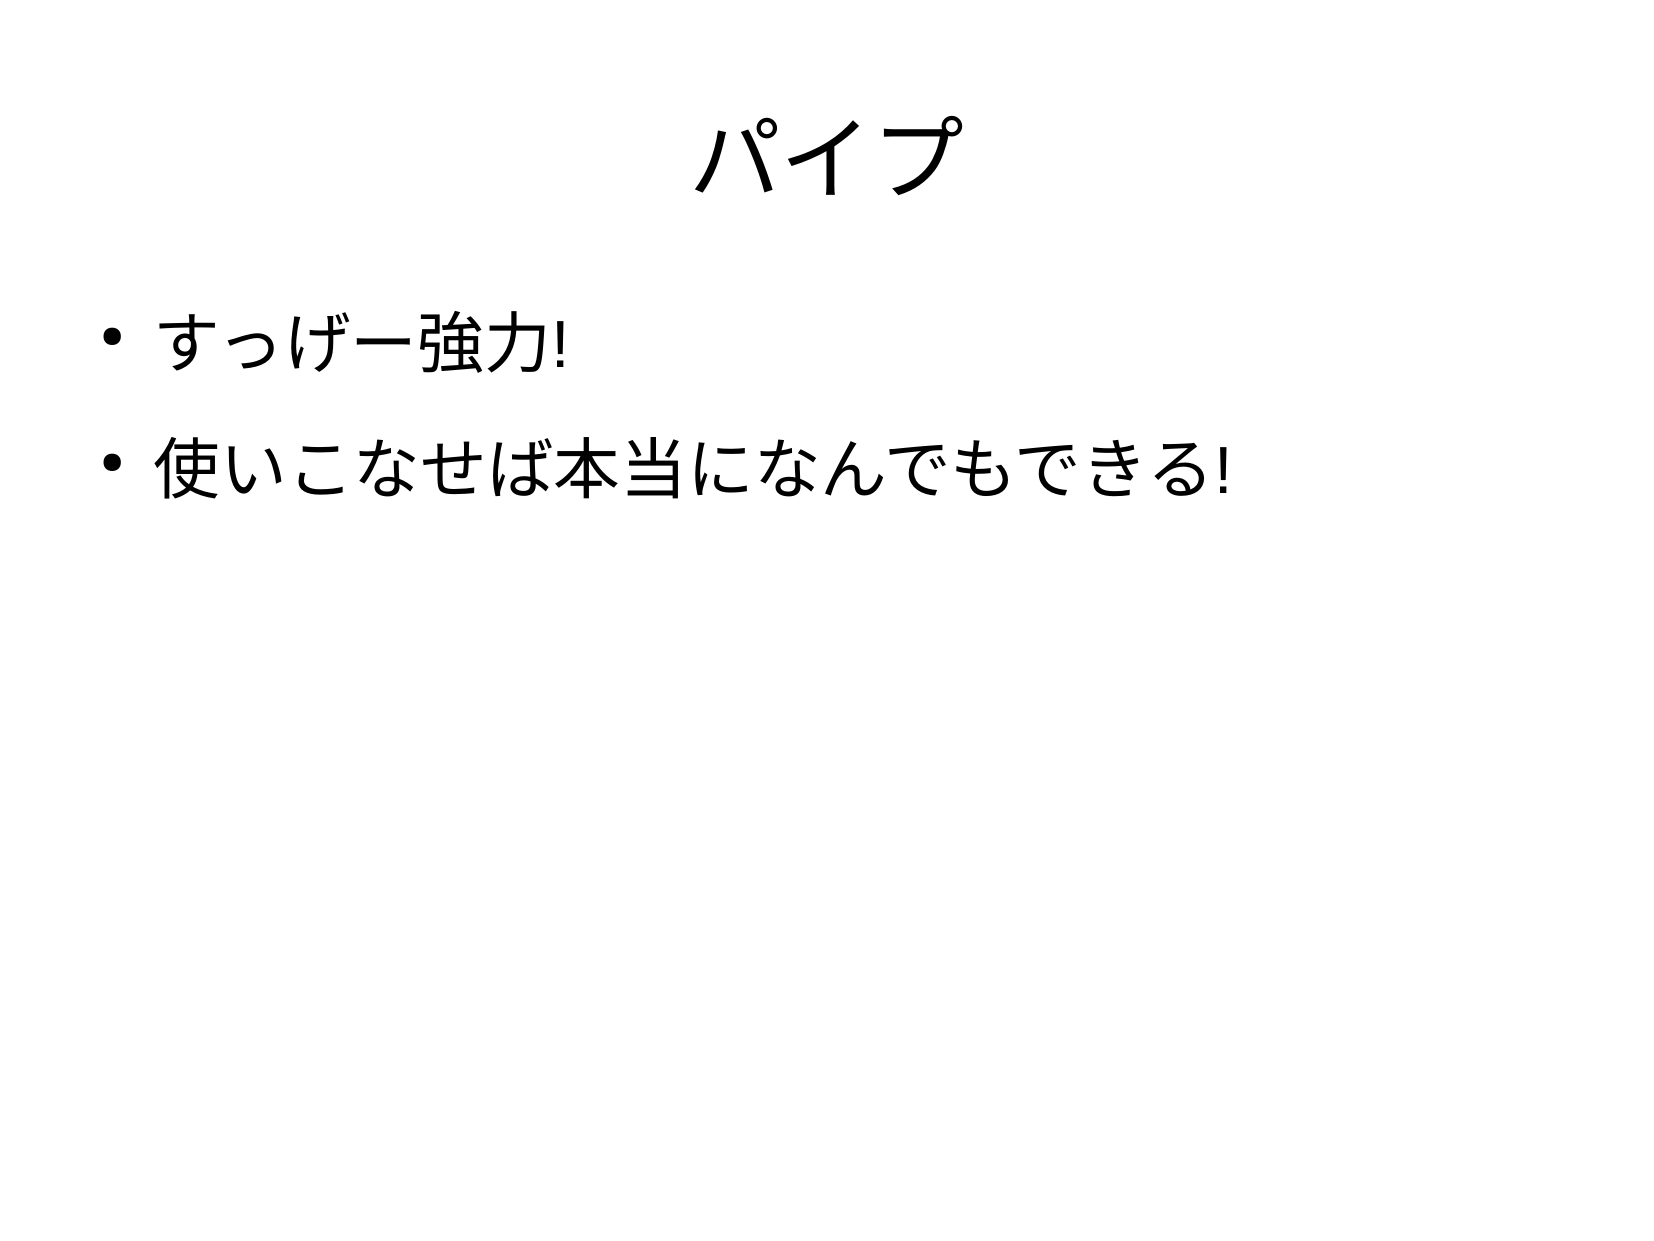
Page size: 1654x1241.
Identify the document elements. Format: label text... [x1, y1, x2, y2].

title パイプ [82, 49, 1571, 257]
list すっげー強力! 使いこなせば本当になんでもできる! [82, 290, 1571, 1010]
